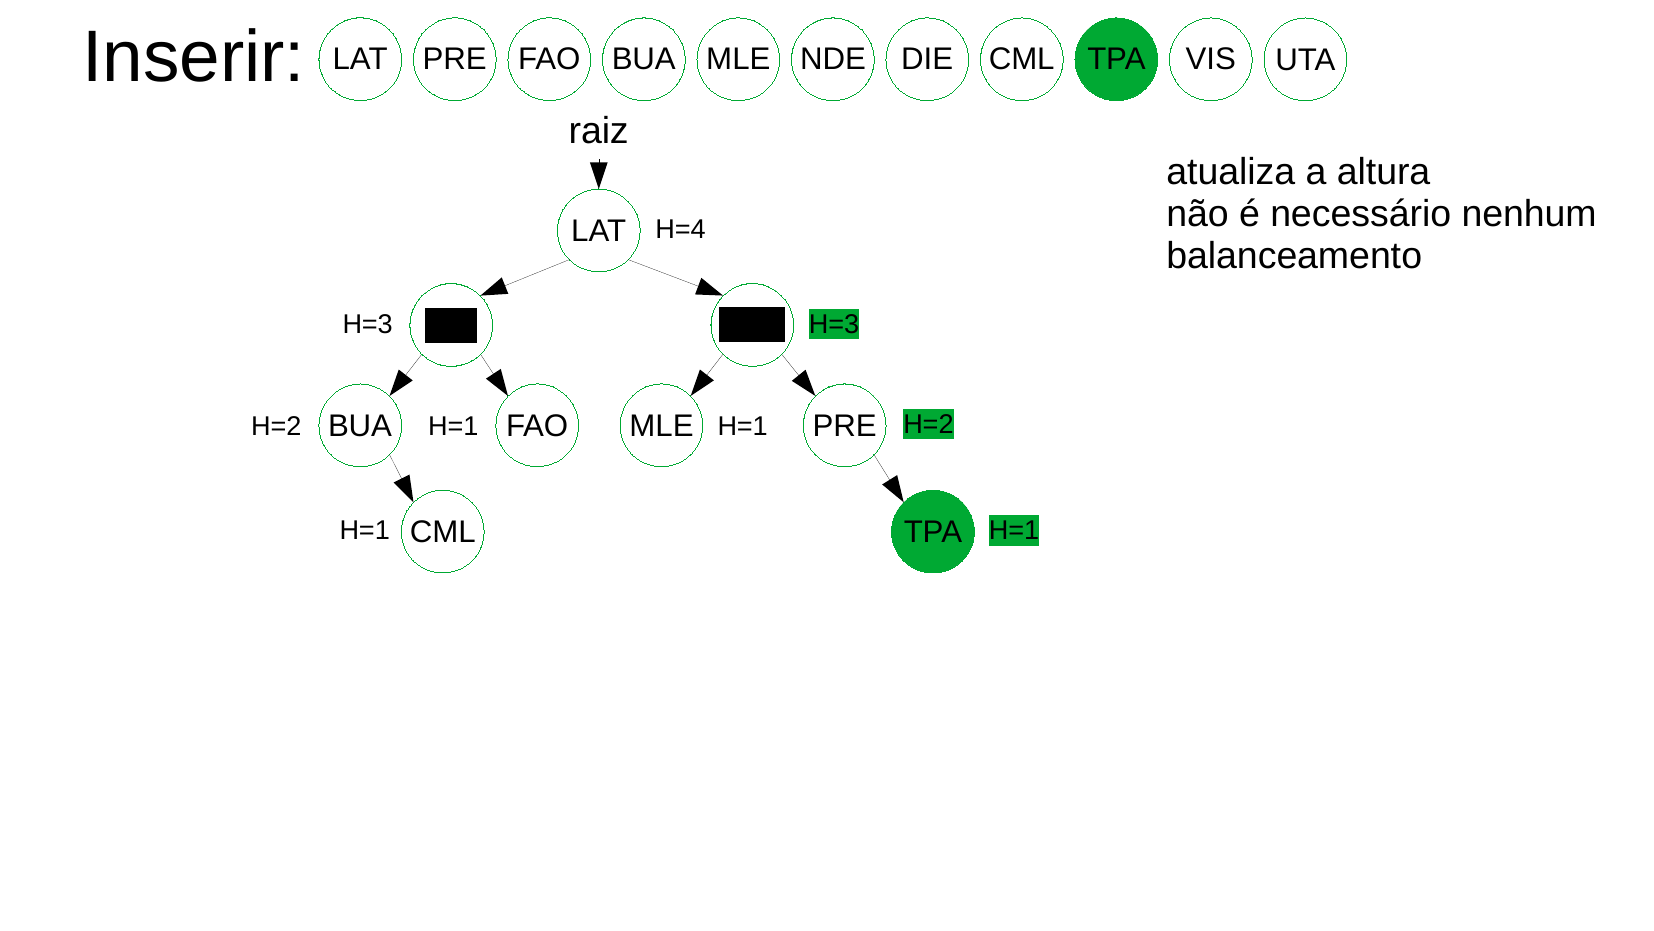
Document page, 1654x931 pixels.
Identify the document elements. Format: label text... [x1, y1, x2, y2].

text_box BUA [602, 17, 686, 101]
text_box NDE [711, 283, 794, 367]
text_box H=1 [324, 507, 405, 553]
text_box FAO [495, 383, 579, 467]
text_box TPA [1074, 17, 1158, 101]
text_box PRE [413, 17, 497, 101]
text_box NDE [791, 17, 875, 101]
text_box atualiza a altura não é necessário nenhum balanceamento [1151, 142, 1612, 284]
text_box H=1 [974, 507, 1055, 553]
text_box MLE [620, 383, 702, 467]
text_box H=4 [640, 206, 721, 252]
text_box CML [405, 490, 485, 573]
title Inserir: [82, 0, 319, 134]
text_box H=3 [794, 301, 875, 347]
text_box VIS [1169, 17, 1253, 101]
text_box DIE [409, 283, 493, 367]
text_box H=1 [413, 403, 494, 449]
text_box TPA [891, 490, 975, 573]
text_box H=2 [888, 401, 969, 447]
text_box H=2 [236, 403, 317, 449]
text_box FAO [507, 17, 591, 101]
text_box CML [980, 17, 1064, 101]
text_box MLE [696, 17, 780, 101]
text_box DIE [885, 17, 969, 101]
text_box LAT [557, 189, 640, 272]
text_box UTA [1264, 17, 1347, 101]
text_box raiz [553, 102, 644, 160]
text_box H=1 [702, 403, 783, 449]
text_box H=3 [327, 301, 408, 347]
text_box BUA [318, 383, 402, 467]
text_box LAT [318, 17, 402, 101]
text_box PRE [803, 383, 887, 467]
